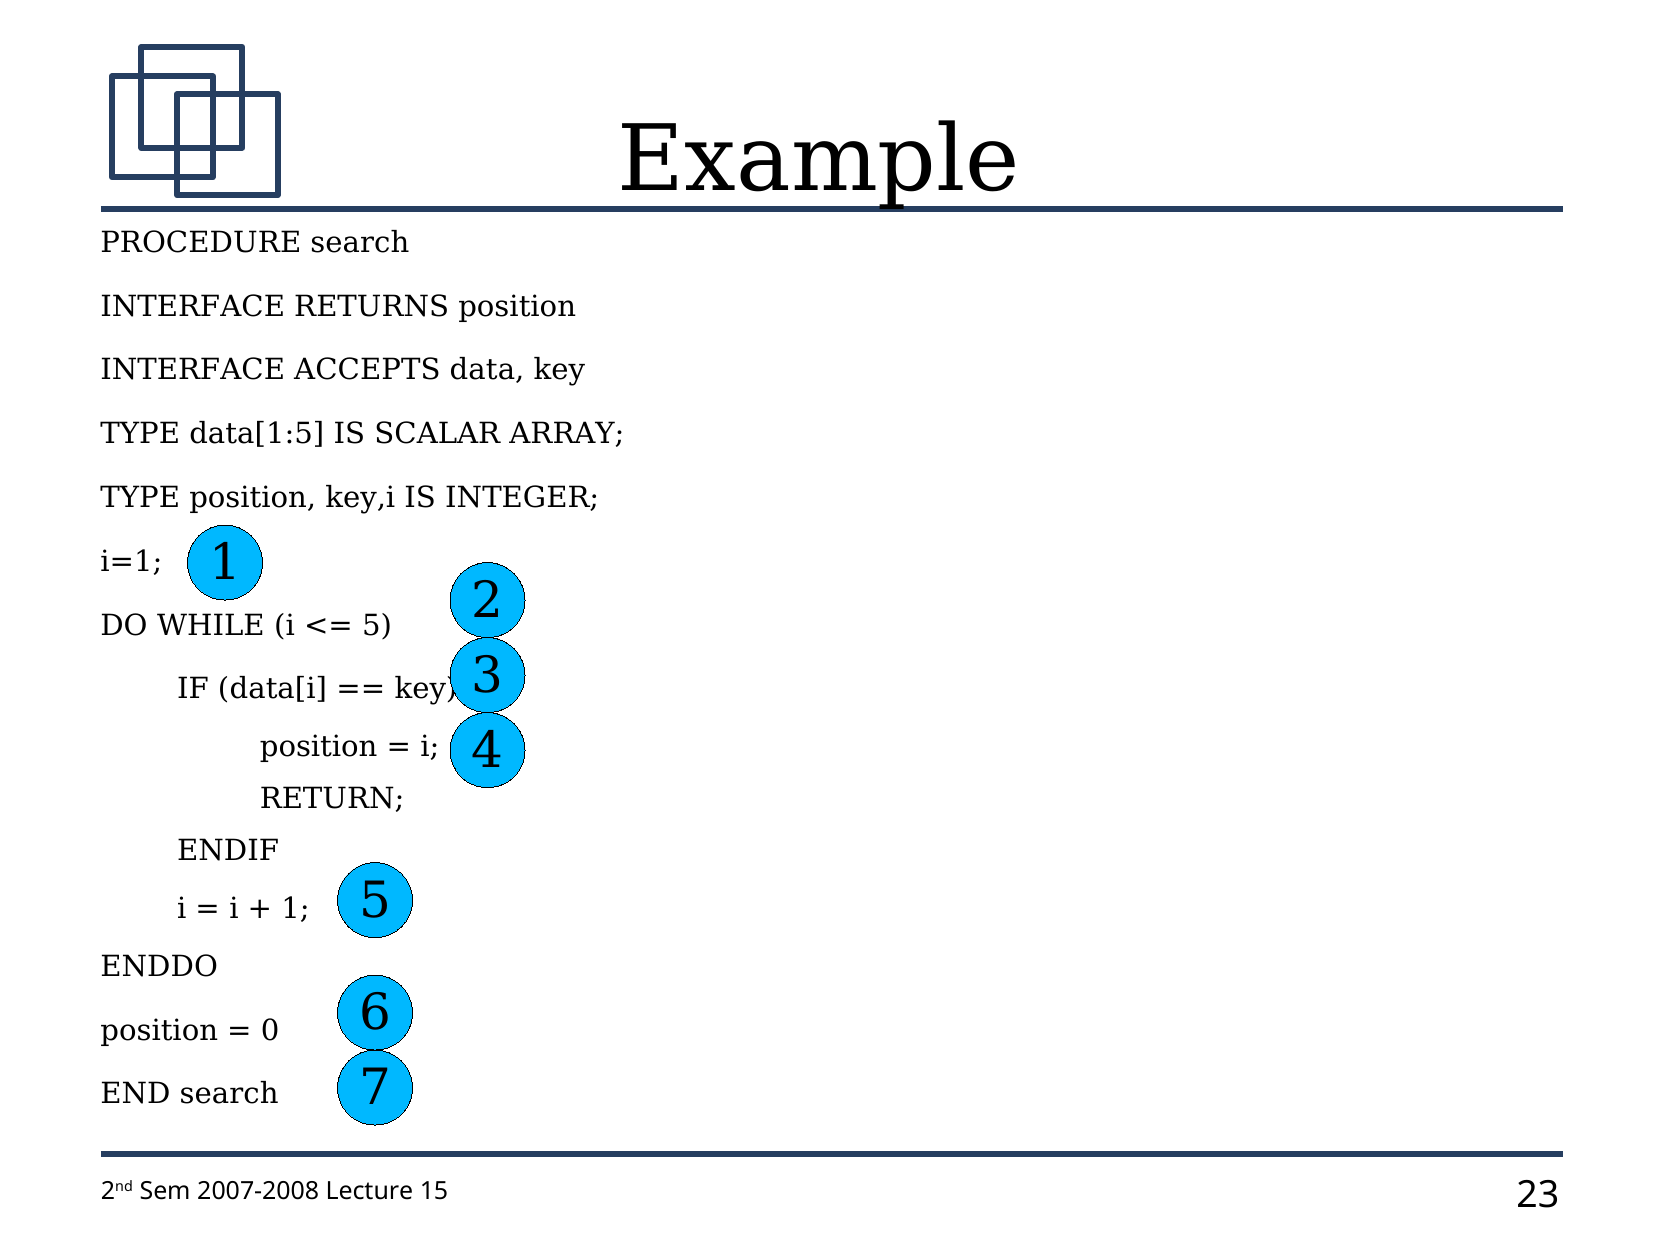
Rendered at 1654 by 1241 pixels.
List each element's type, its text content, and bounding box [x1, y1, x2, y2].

text_box 2 [450, 562, 526, 637]
text_box 3 [450, 637, 526, 712]
list PROCEDURE search INTERFACE RETURNS position INTERFACE ACCEPTS data, key TYPE data[1:5] IS SCALAR ARRAY; TYPE position, key,i IS INTEGER; i=1; DO WHILE (i <= 5) IF (data[i] == key) position = i; RETURN; ENDIF i = i + 1; ENDDO position = 0 END search [82, 225, 1571, 1236]
text_box 4 [450, 712, 526, 788]
text_box 5 [337, 862, 413, 938]
text_box 7 [337, 1050, 413, 1126]
text_box 6 [337, 975, 413, 1050]
text_box 1 [187, 525, 263, 601]
title Example [75, 55, 1564, 263]
